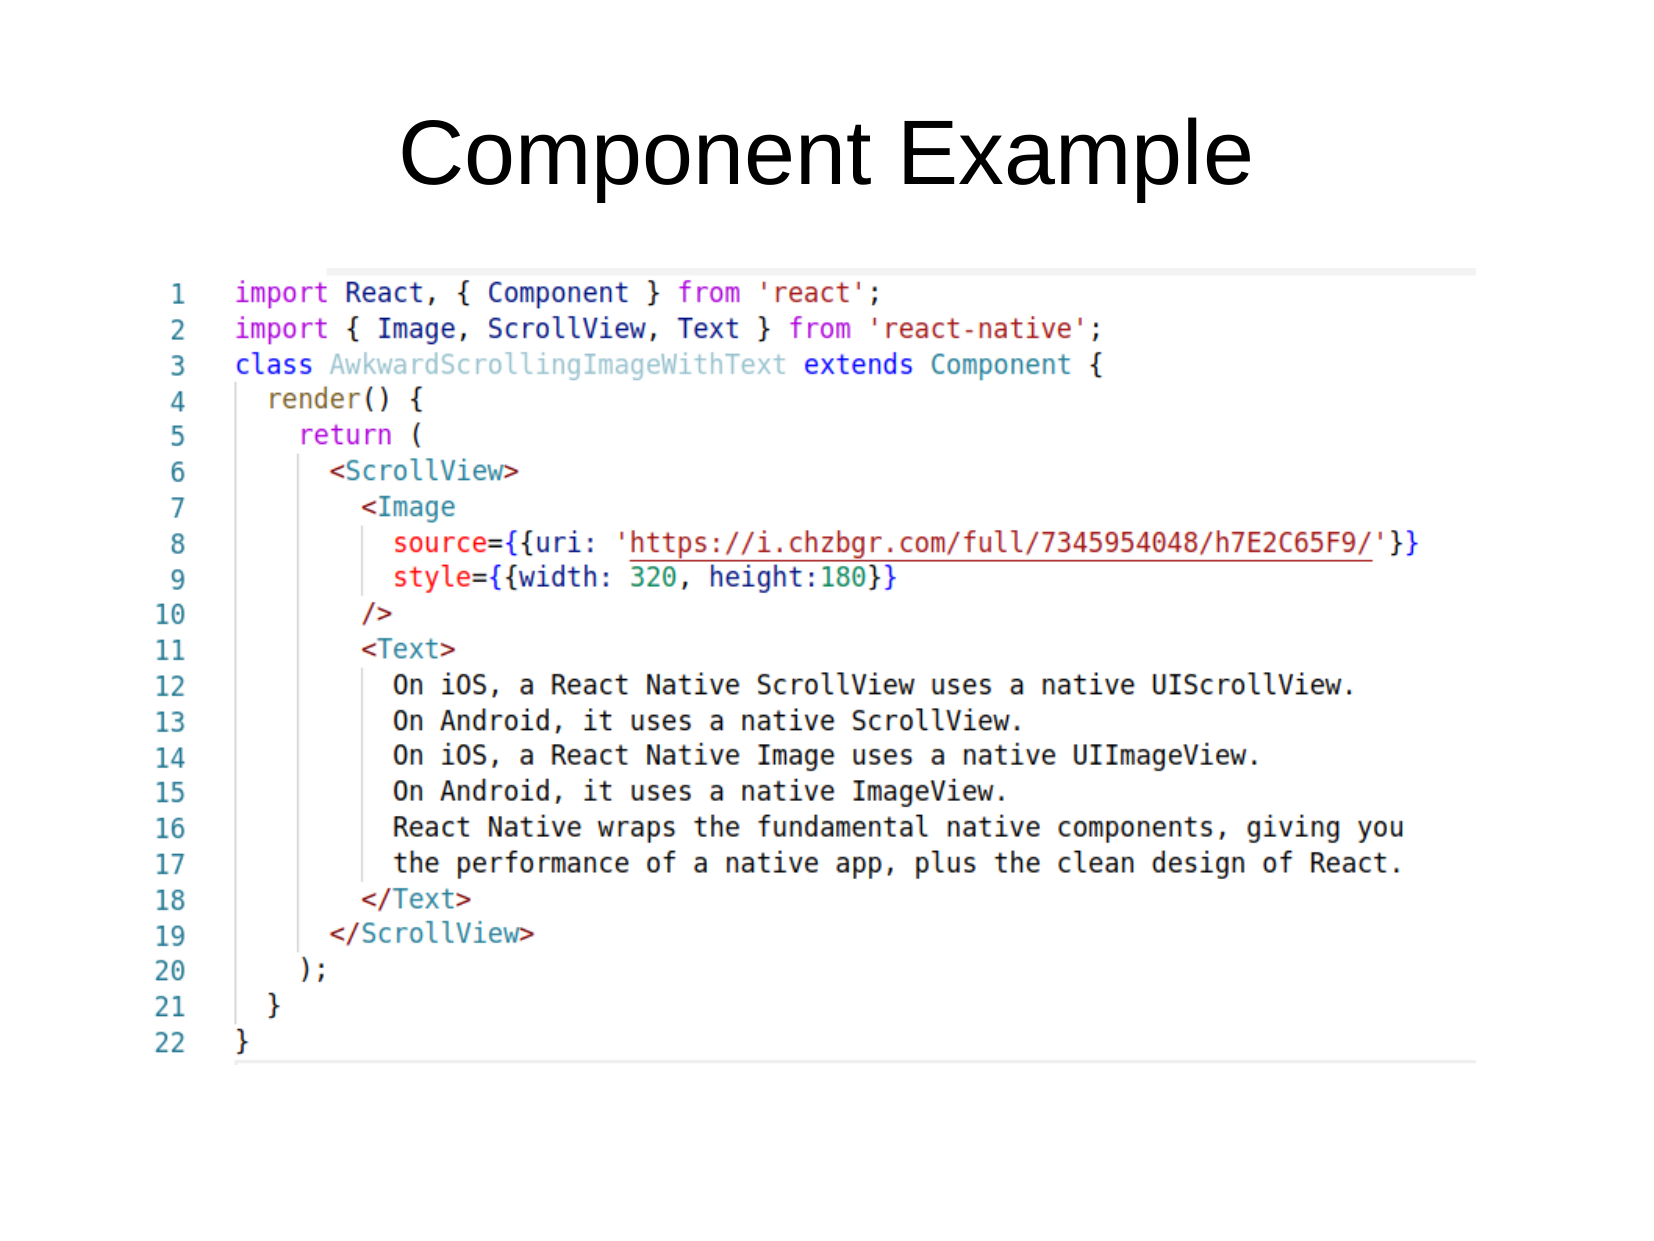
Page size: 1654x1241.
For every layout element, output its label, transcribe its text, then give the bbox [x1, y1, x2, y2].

title Component Example [82, 49, 1571, 257]
picture [105, 268, 1476, 1066]
